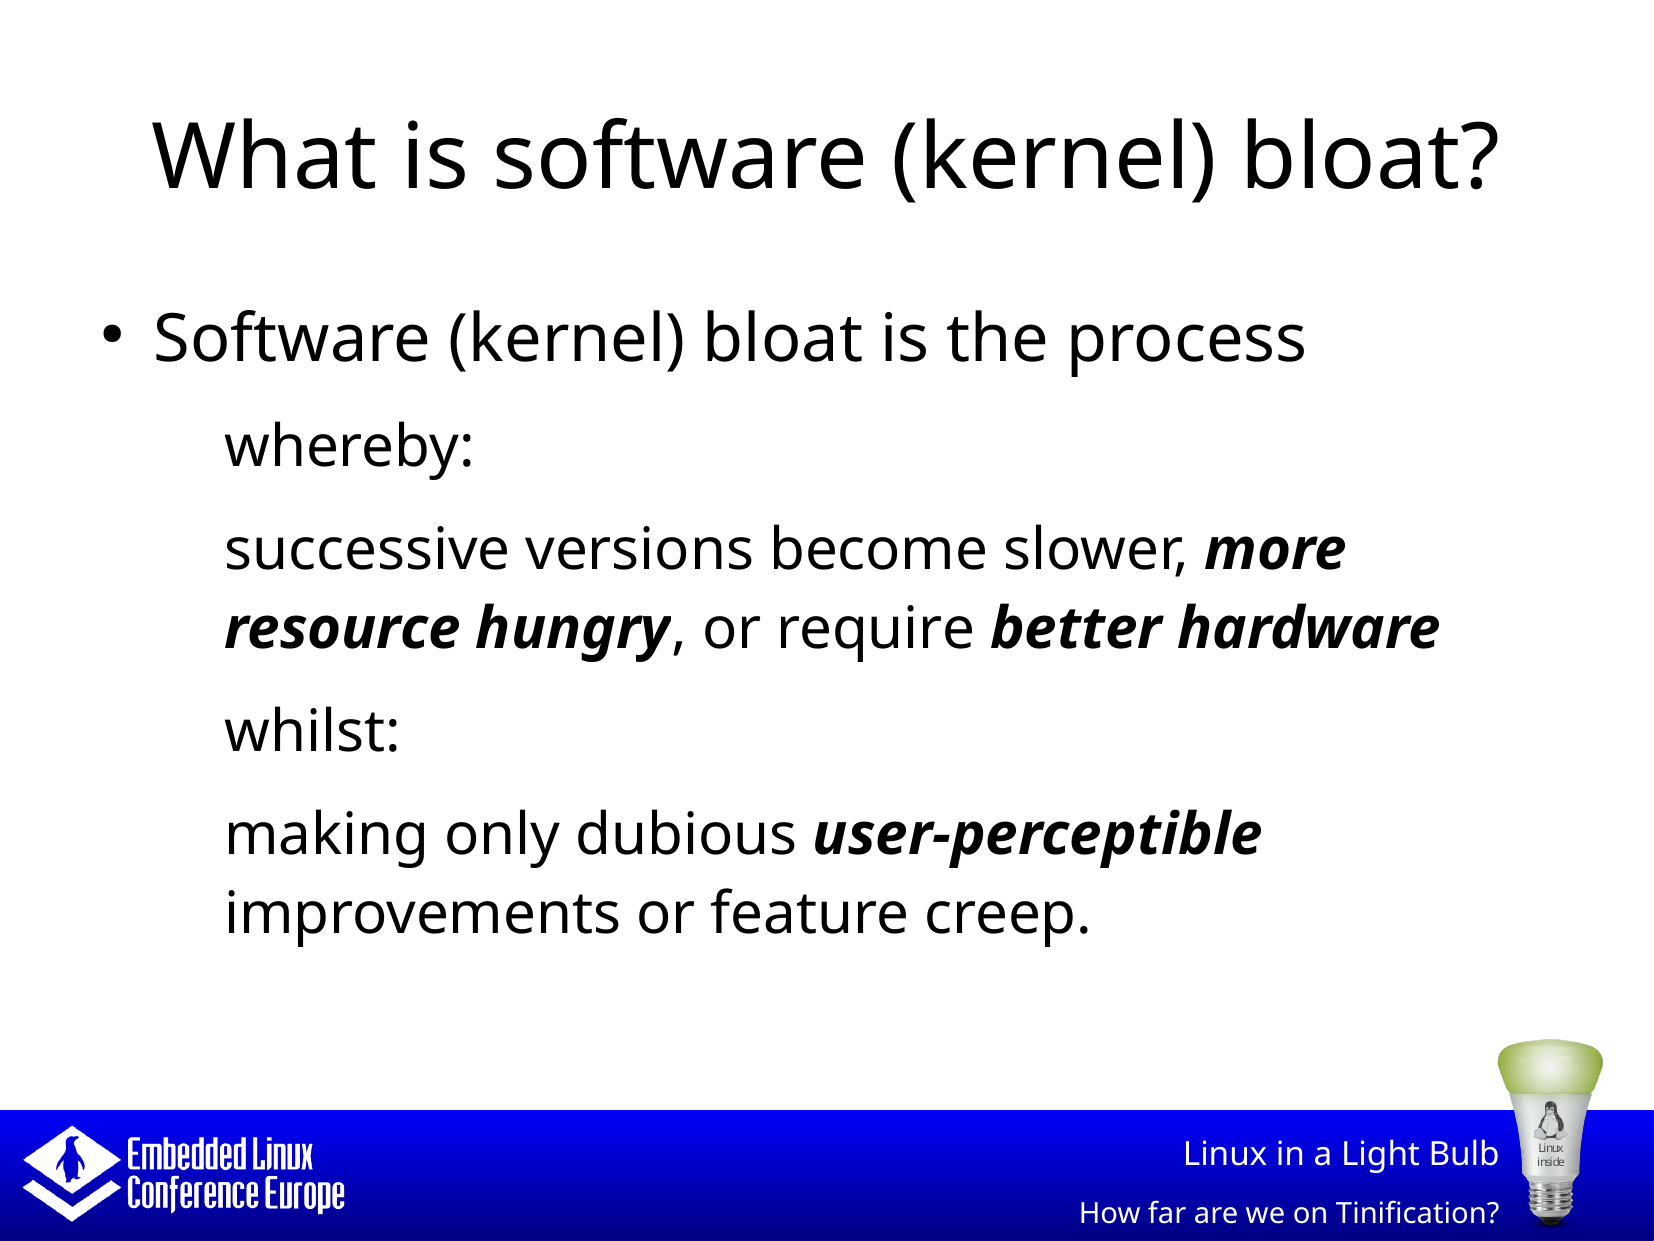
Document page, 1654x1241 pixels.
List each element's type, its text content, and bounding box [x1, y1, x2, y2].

list Software (kernel) bloat is the process whereby: successive versions become slower, more resource hungry, or require better hardware whilst: making only dubious user-perceptible improvements or feature creep. [82, 290, 1571, 1010]
picture [18, 1120, 349, 1226]
title What is software (kernel) bloat? [82, 49, 1571, 257]
